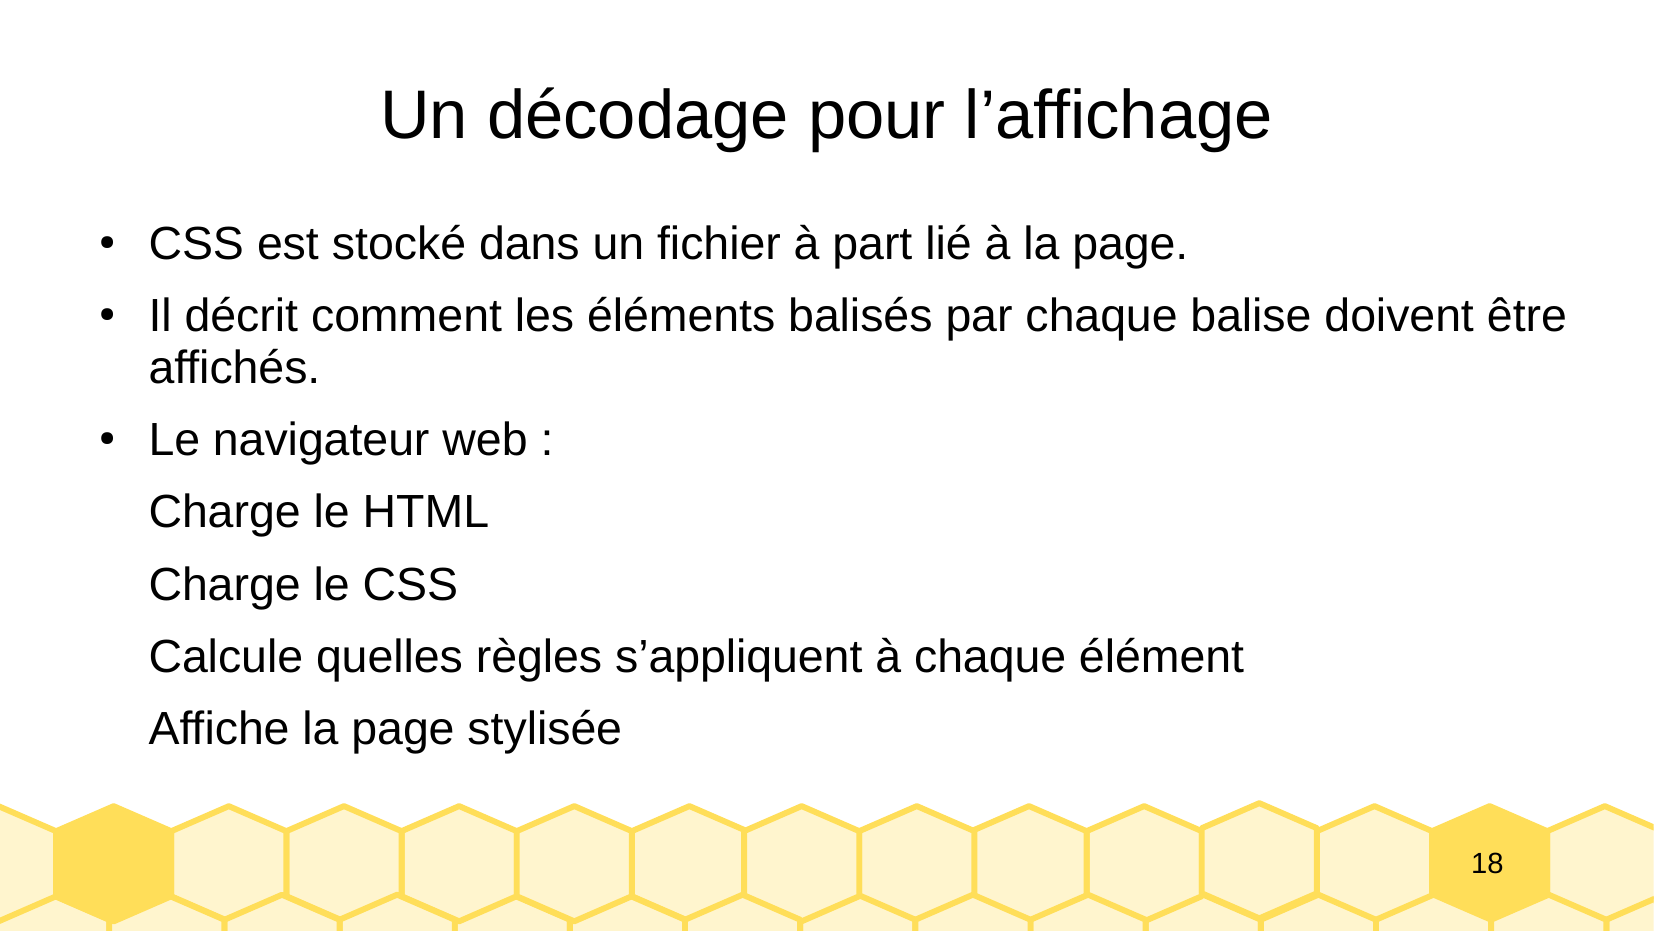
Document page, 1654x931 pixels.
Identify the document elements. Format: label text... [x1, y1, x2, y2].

title Un décodage pour l’affichage [82, 37, 1571, 193]
list CSS est stocké dans un fichier à part lié à la page. Il décrit comment les éléments balisés par chaque balise doivent être affichés. Le navigateur web : Charge le HTML Charge le CSS Calcule quelles règles s’appliquent à chaque élément Affiche la page stylisée [82, 217, 1571, 758]
